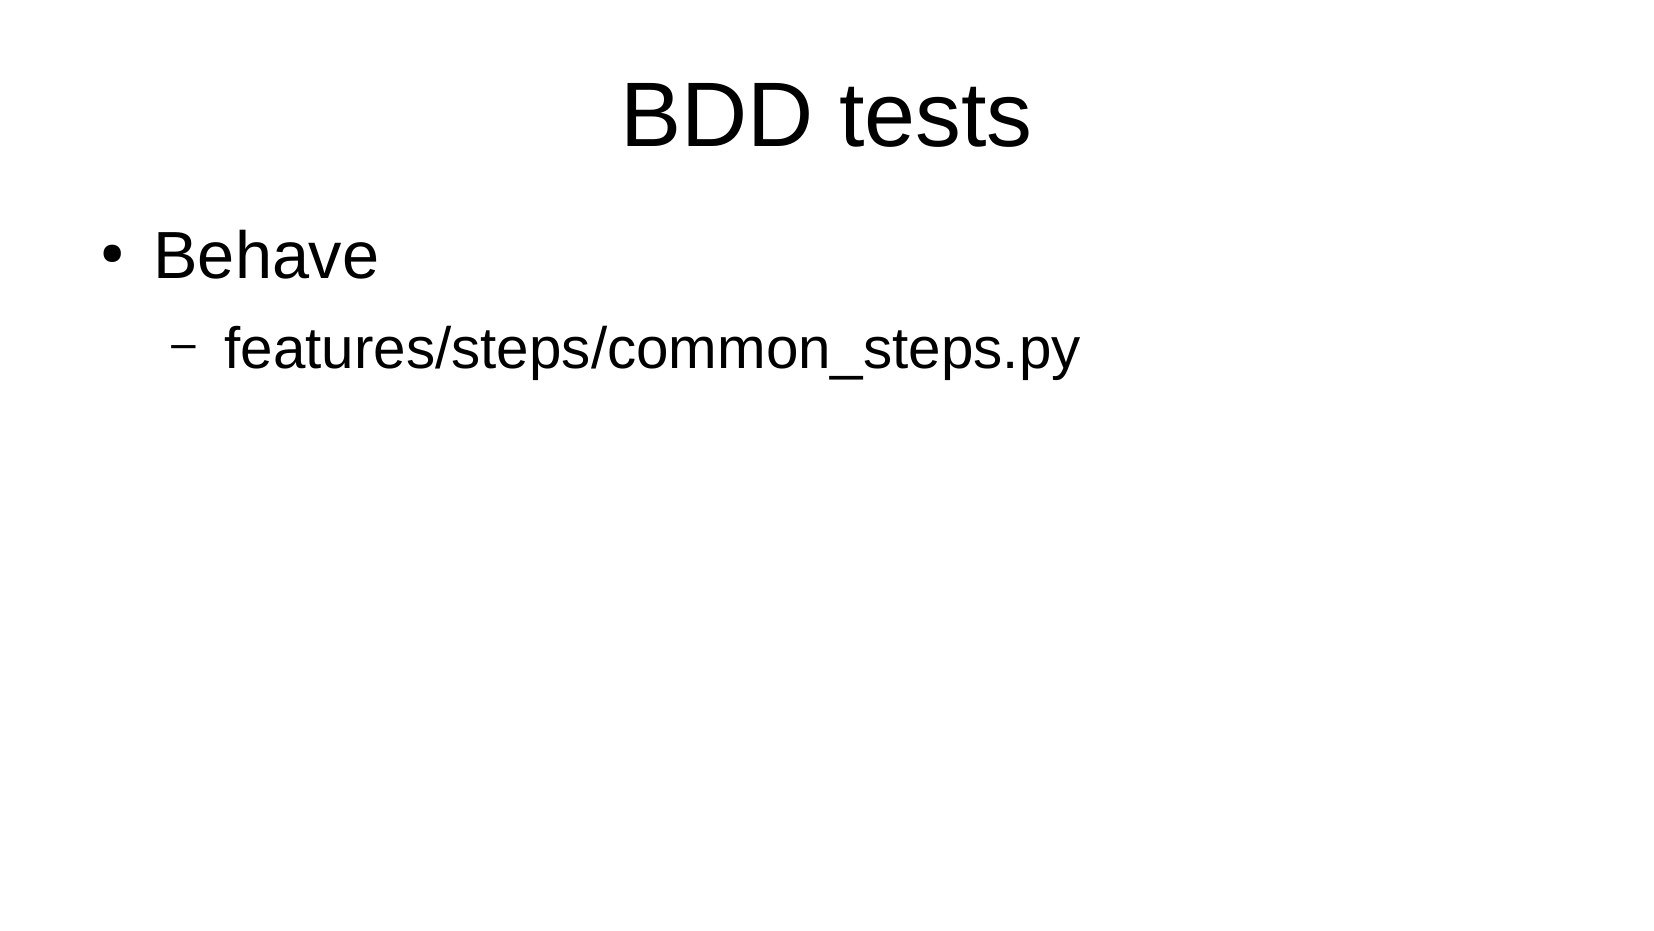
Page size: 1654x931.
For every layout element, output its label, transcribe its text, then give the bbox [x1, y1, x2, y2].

title BDD tests [82, 37, 1571, 193]
list Behave features/steps/common_steps.py [82, 217, 1571, 758]
